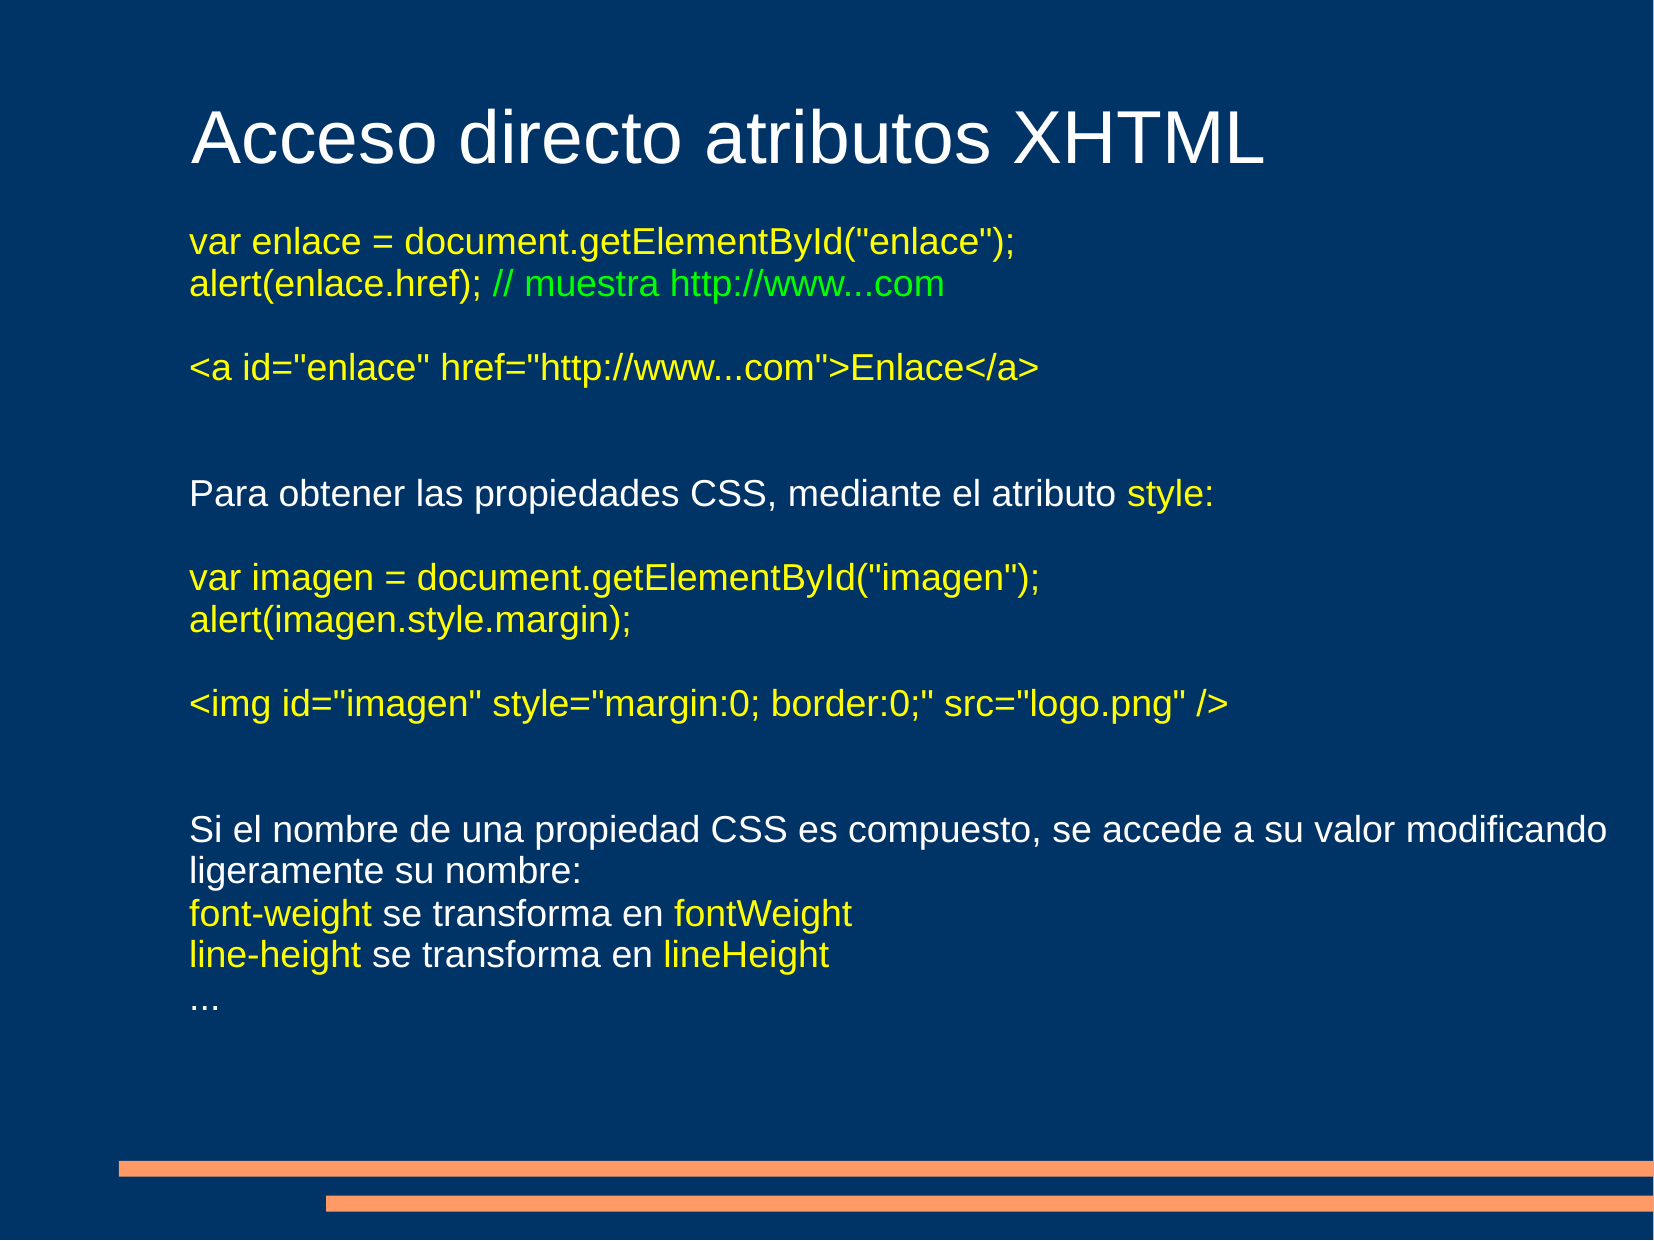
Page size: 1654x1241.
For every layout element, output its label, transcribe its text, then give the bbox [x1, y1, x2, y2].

text_box var enlace = document.getElementById("enlace"); alert(enlace.href); // muestra http://www...com <a id="enlace" href="http://www...com">Enlace</a> Para obtener las propiedades CSS, mediante el atributo style: var imagen = document.getElementById("imagen"); alert(imagen.style.margin); <img id="imagen" style="margin:0; border:0;" src="logo.png" /> Si el nombre de una propiedad CSS es compuesto, se accede a su valor modificando ligeramente su nombre: font-weight se transforma en fontWeight line-height se transforma en lineHeight ... [174, 212, 1654, 1068]
text_box Acceso directo atributos XHTML [177, 88, 1300, 188]
